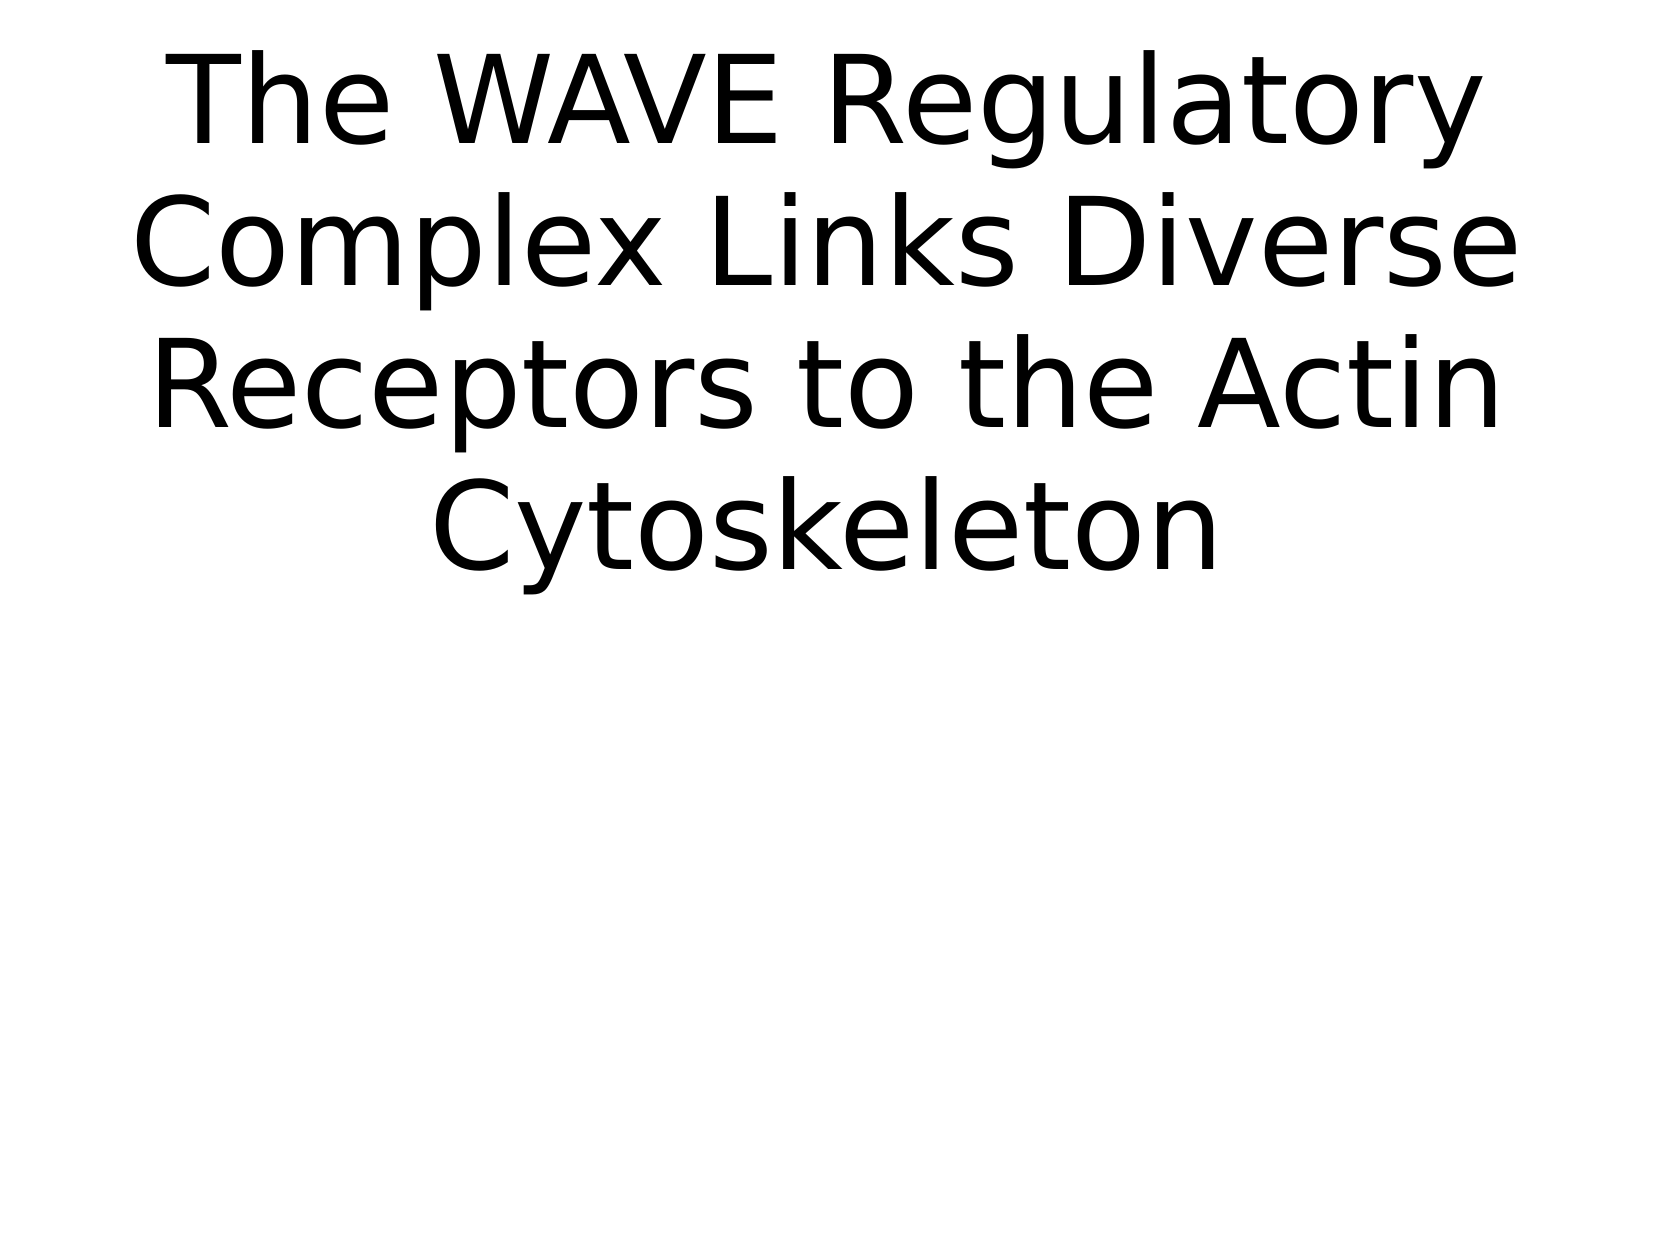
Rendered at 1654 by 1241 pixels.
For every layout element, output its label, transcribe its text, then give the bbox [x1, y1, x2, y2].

title The WAVE Regulatory Complex Links Diverse Receptors to the Actin Cytoskeleton [82, 0, 1571, 694]
